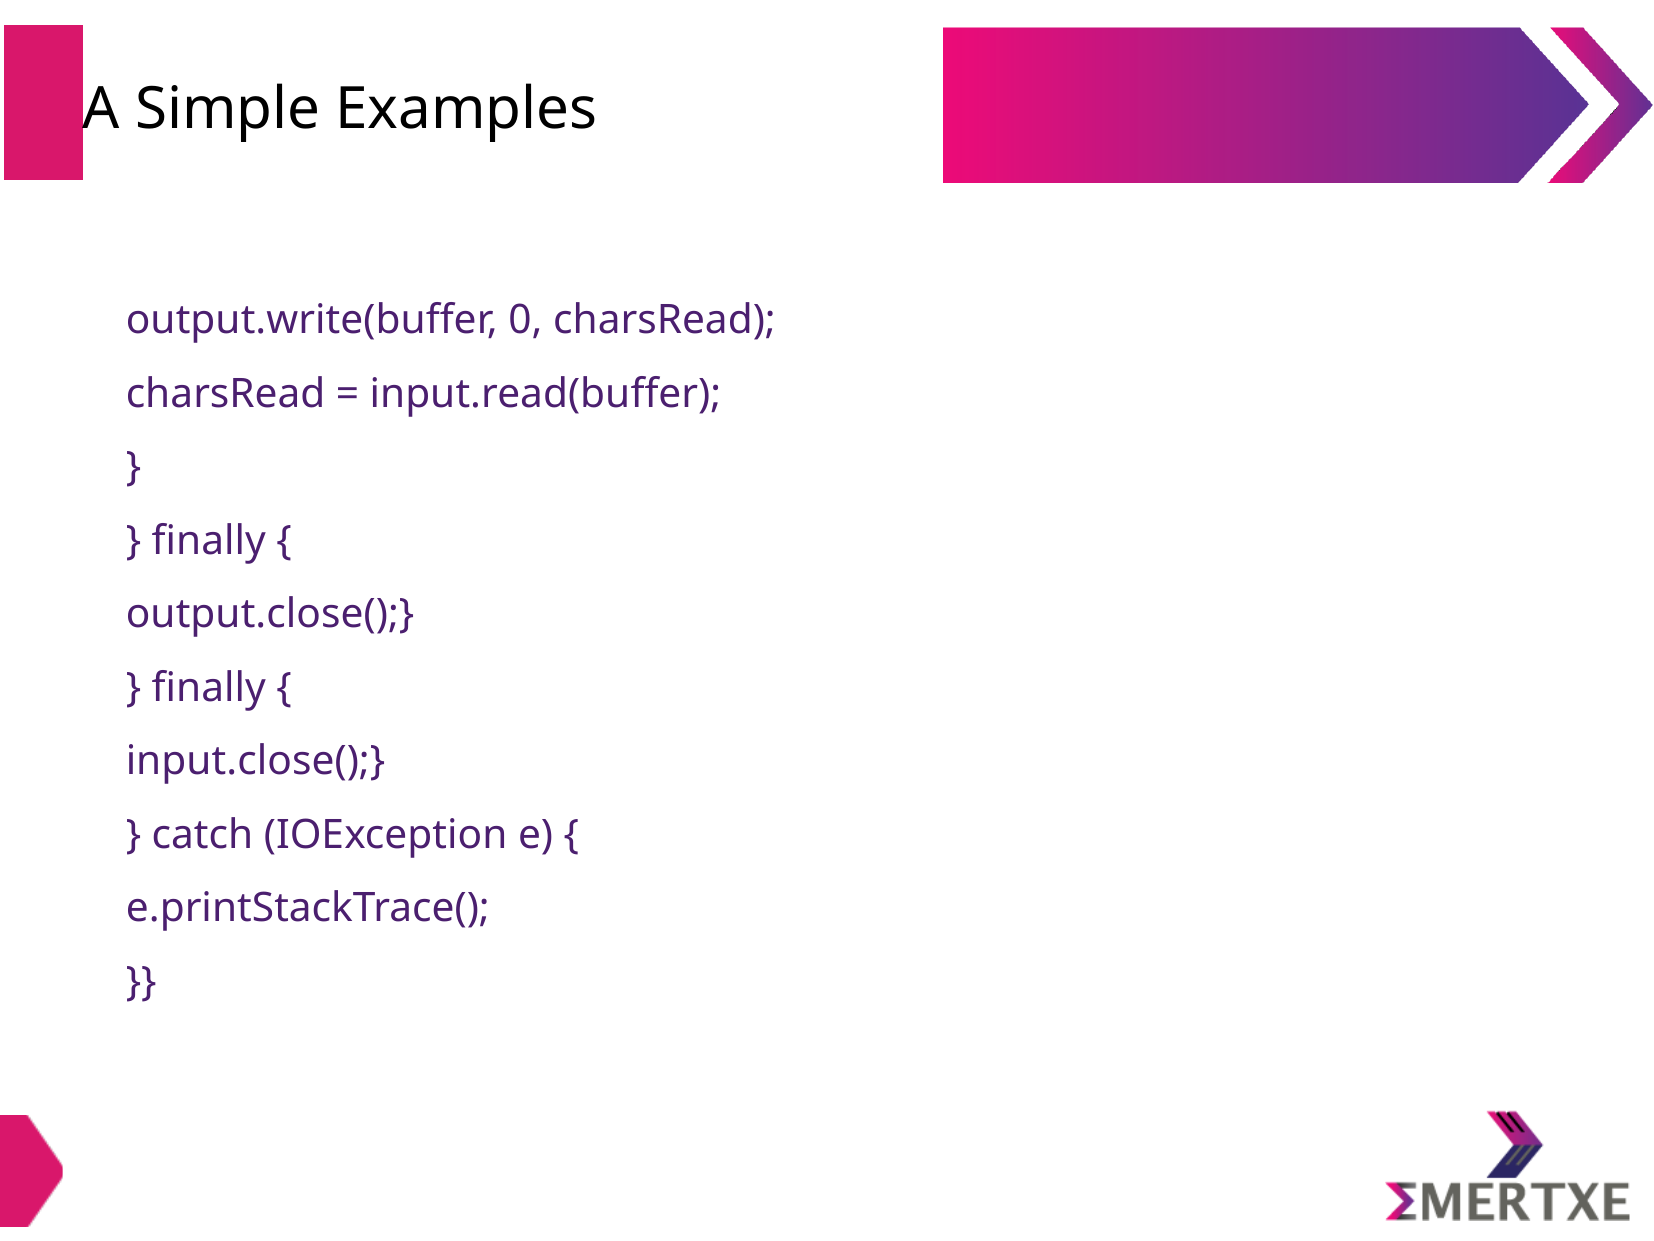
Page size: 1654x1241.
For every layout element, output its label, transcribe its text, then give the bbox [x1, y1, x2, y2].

title A Simple Examples [82, 2, 1571, 210]
picture [1571, 27, 1653, 183]
list output.write(buffer, 0, charsRead); charsRead = input.read(buffer); } } finally { output.close();} } finally { input.close();} } catch (IOException e) { e.printStackTrace(); }} [82, 290, 1571, 1010]
picture [1385, 1107, 1631, 1221]
